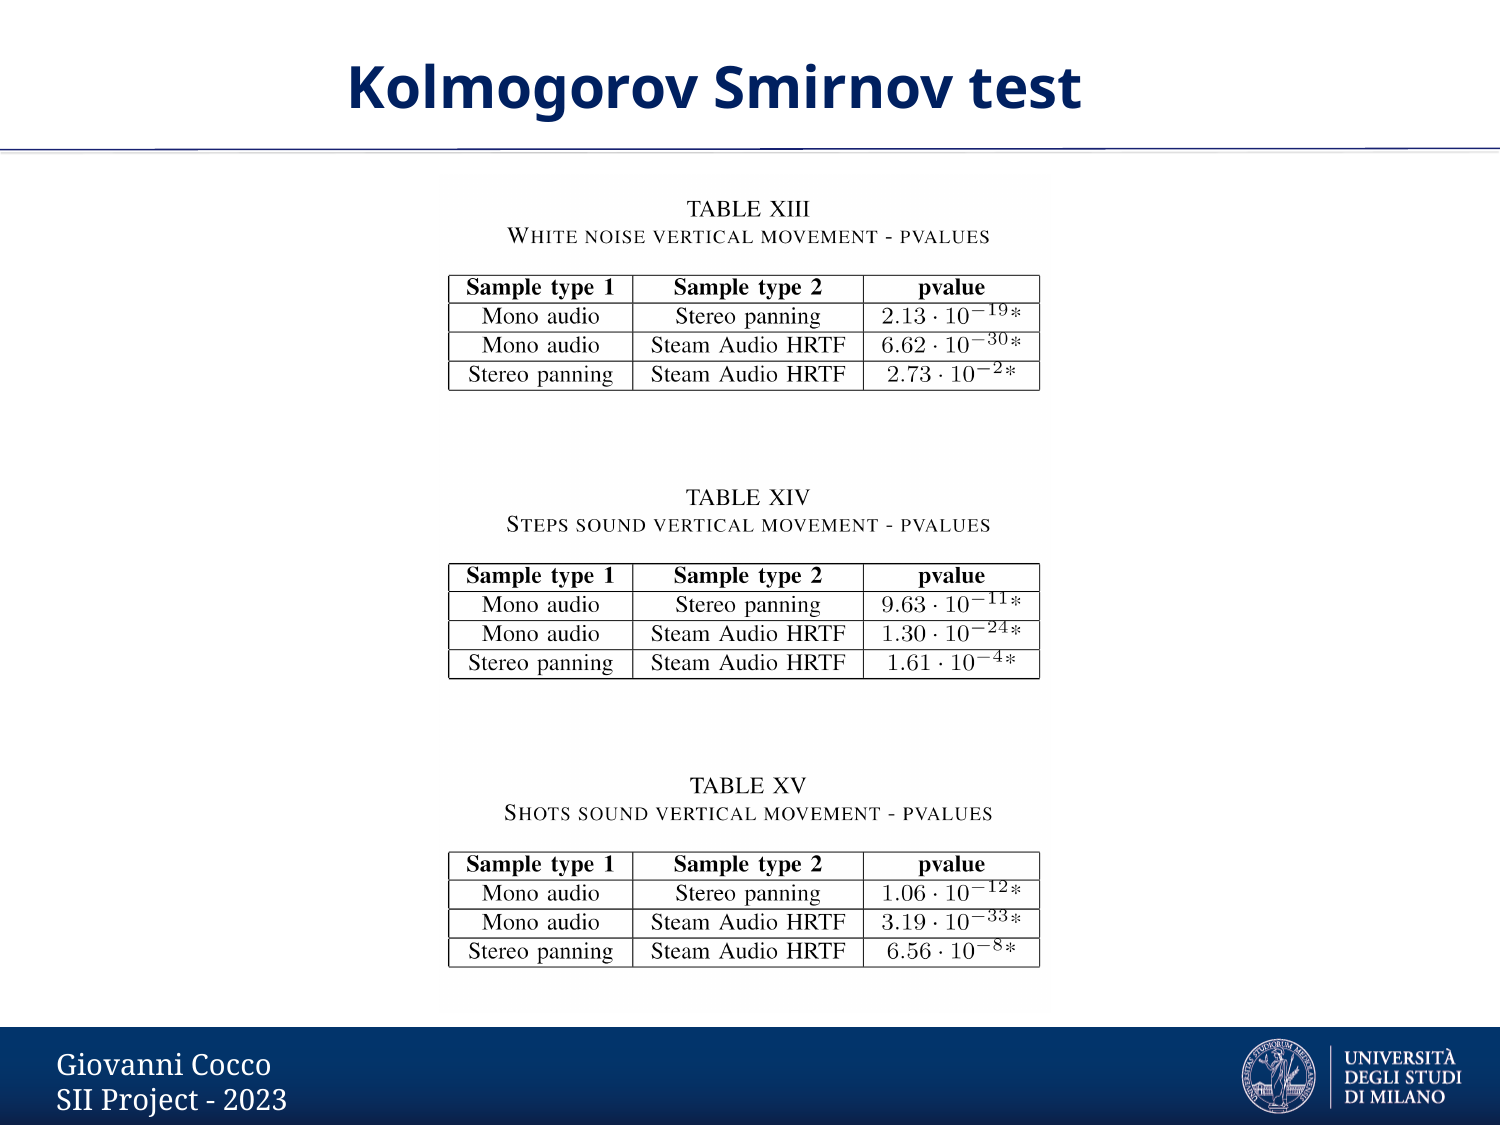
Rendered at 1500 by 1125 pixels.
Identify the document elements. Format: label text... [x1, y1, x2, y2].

picture [0, 1027, 1500, 1125]
text_box Kolmogorov Smirnov test [29, 43, 1400, 128]
picture [439, 174, 1051, 1013]
